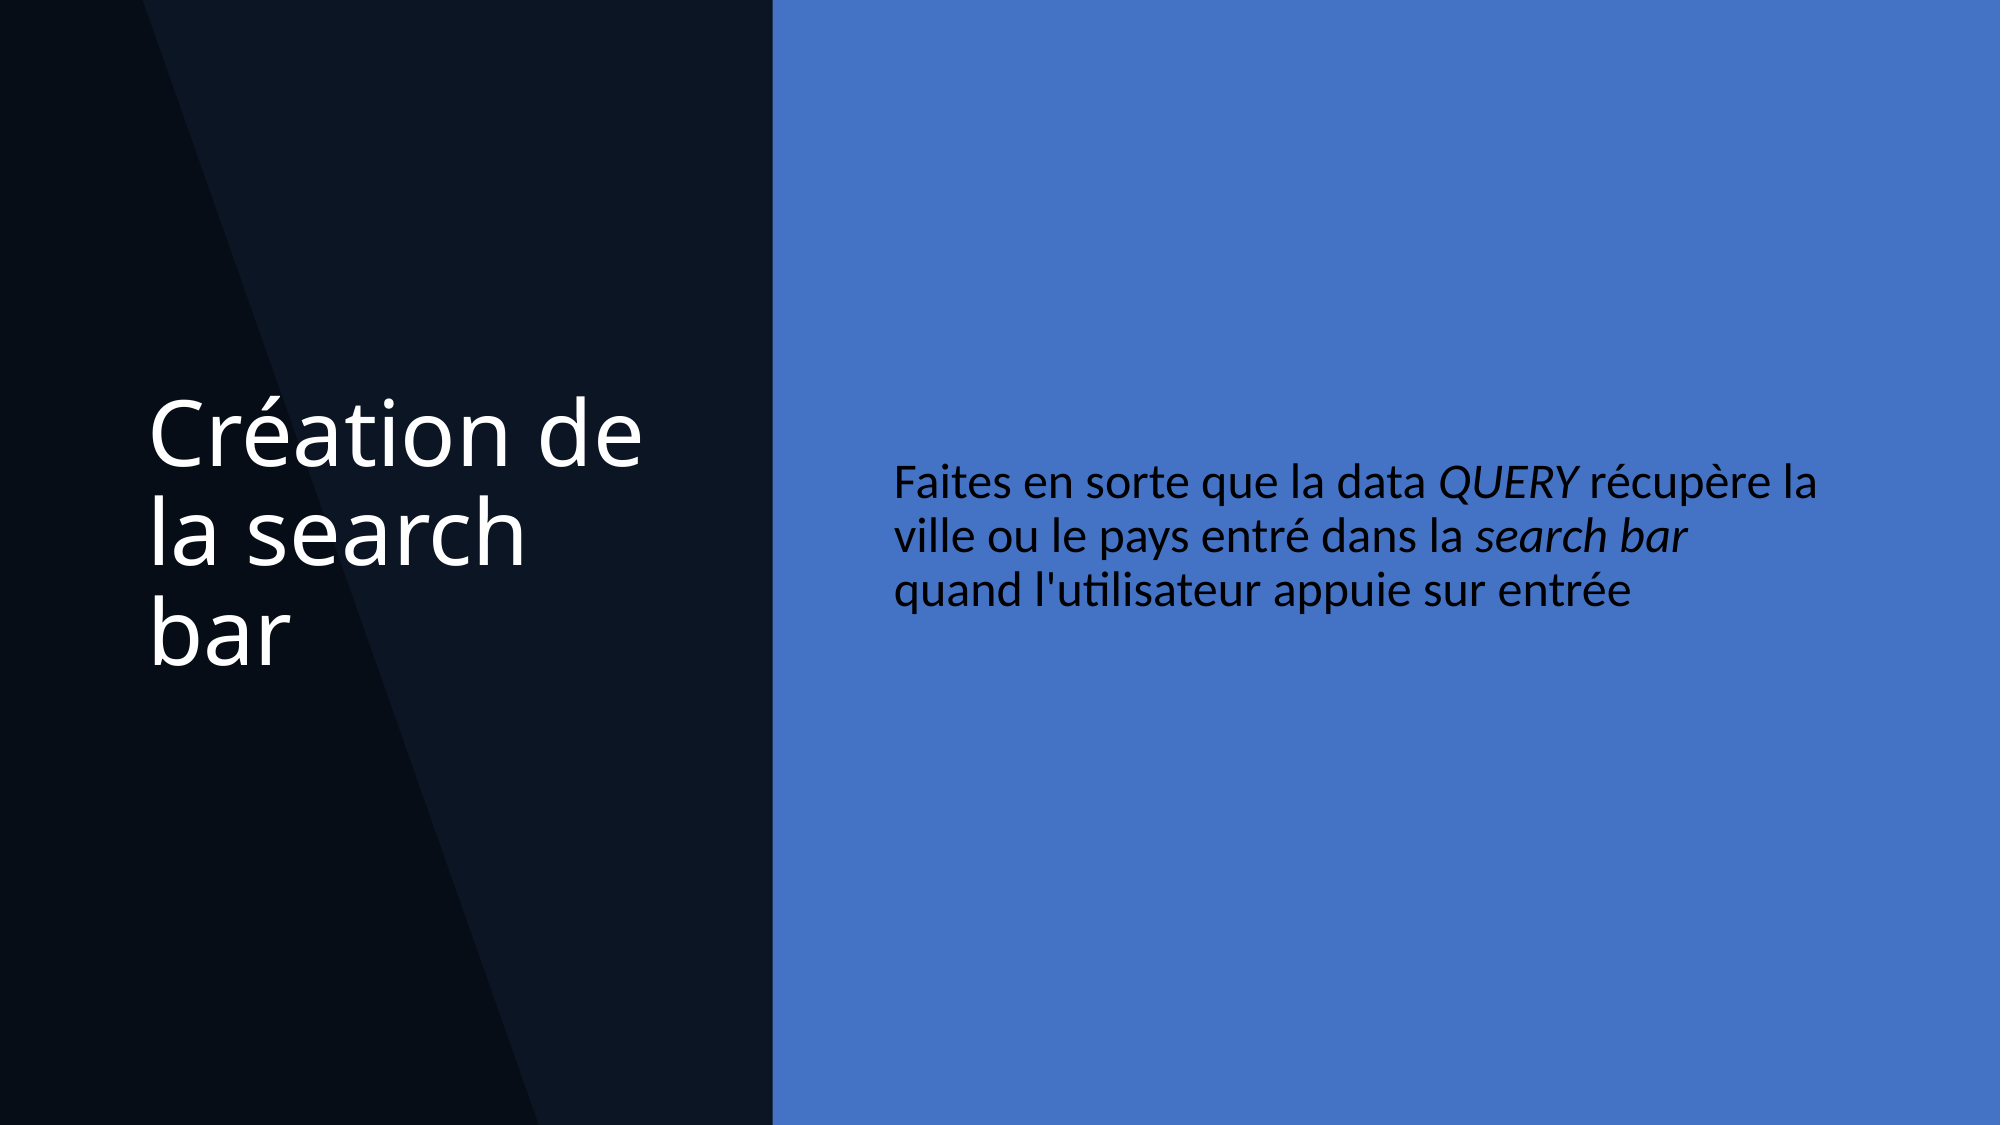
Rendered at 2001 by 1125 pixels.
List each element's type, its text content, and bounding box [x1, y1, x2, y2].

list Faites en sorte que la data QUERY récupère la ville ou le pays entré dans la search bar quand l'utilisateur appuie sur entrée [878, 104, 1868, 968]
text_box [0, 0, 2000, 1125]
title Création de la search bar [131, 104, 671, 968]
